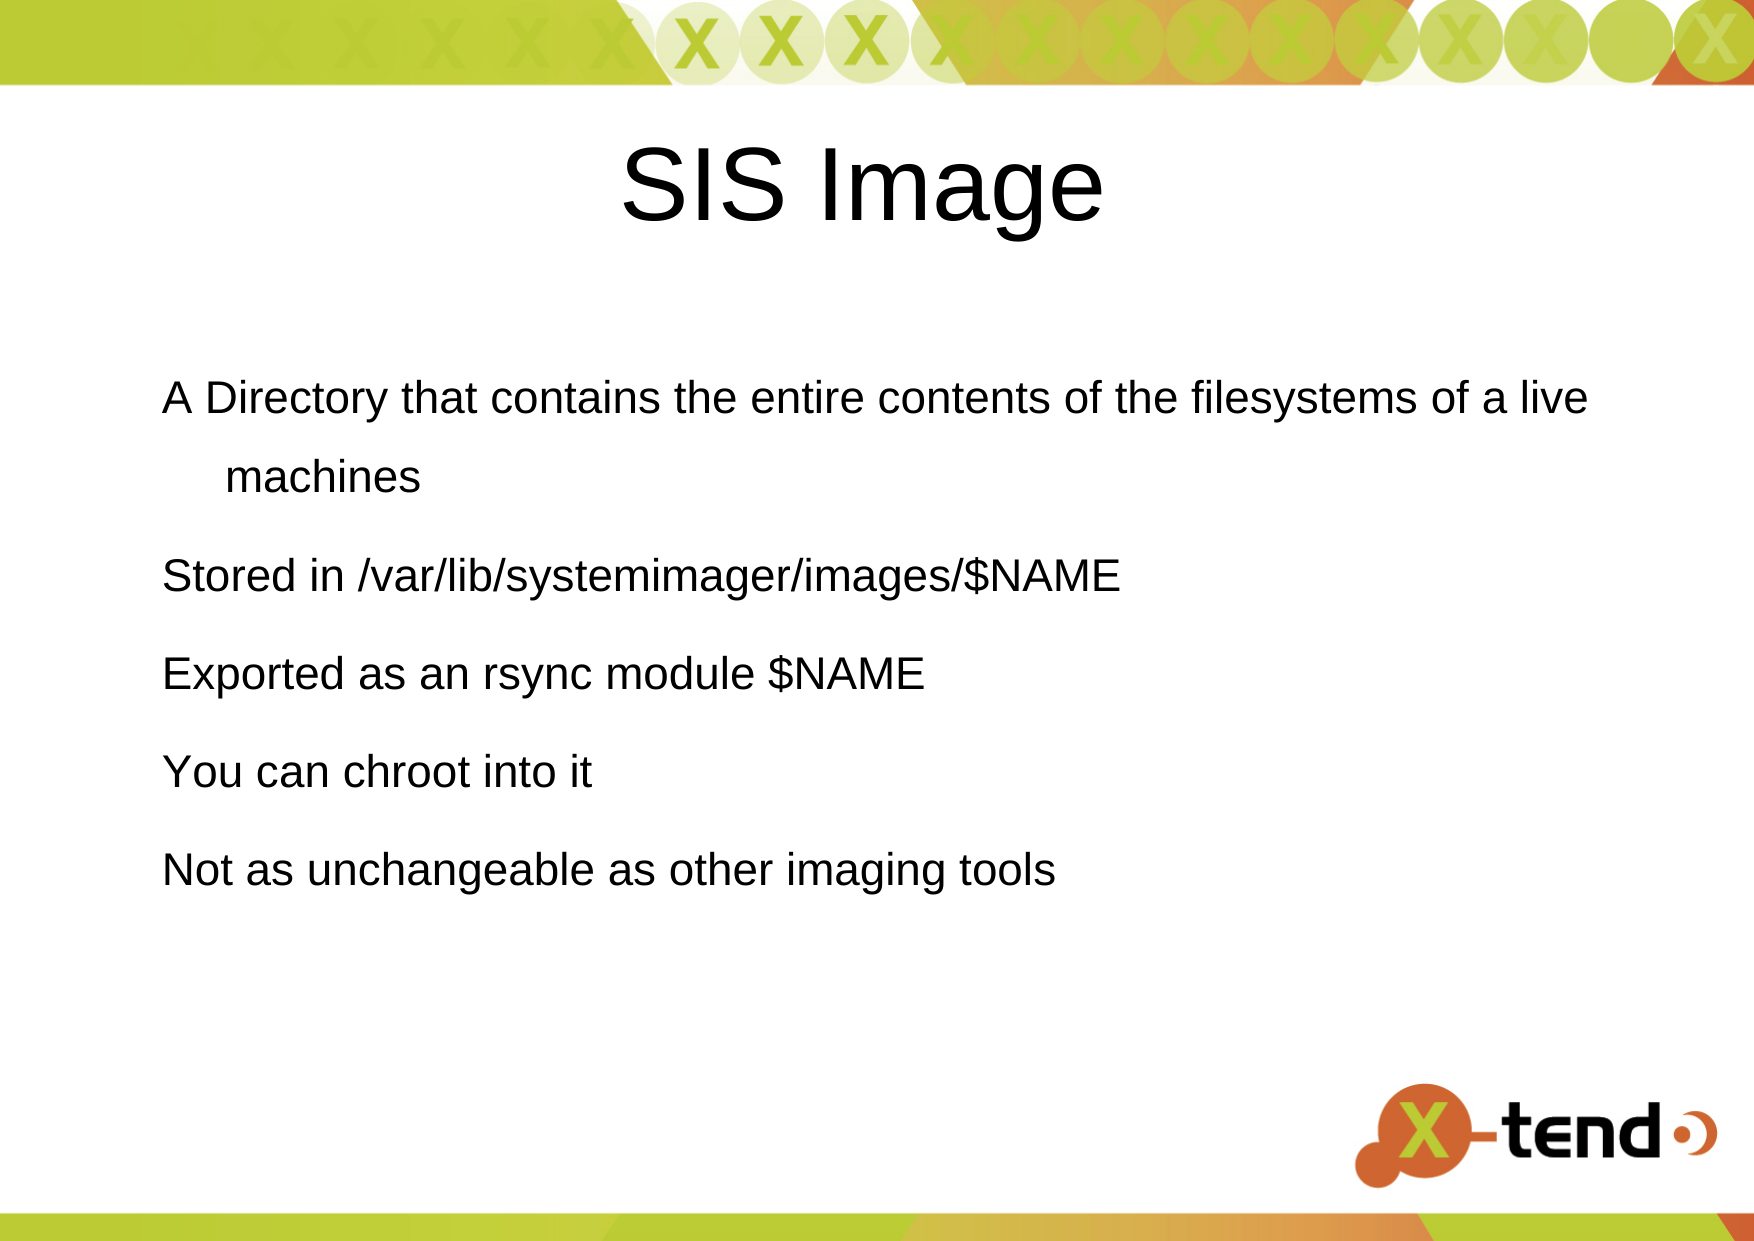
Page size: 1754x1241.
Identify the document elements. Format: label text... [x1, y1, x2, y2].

picture [0, 0, 1754, 1241]
title SIS Image [128, 49, 1627, 257]
list A Directory that contains the entire contents of the filesystems of a live machines Stored in /var/lib/systemimager/images/$NAME Exported as an rsync module $NAME You can chroot into it Not as unchangeable as other imaging tools [161, 344, 1627, 1127]
